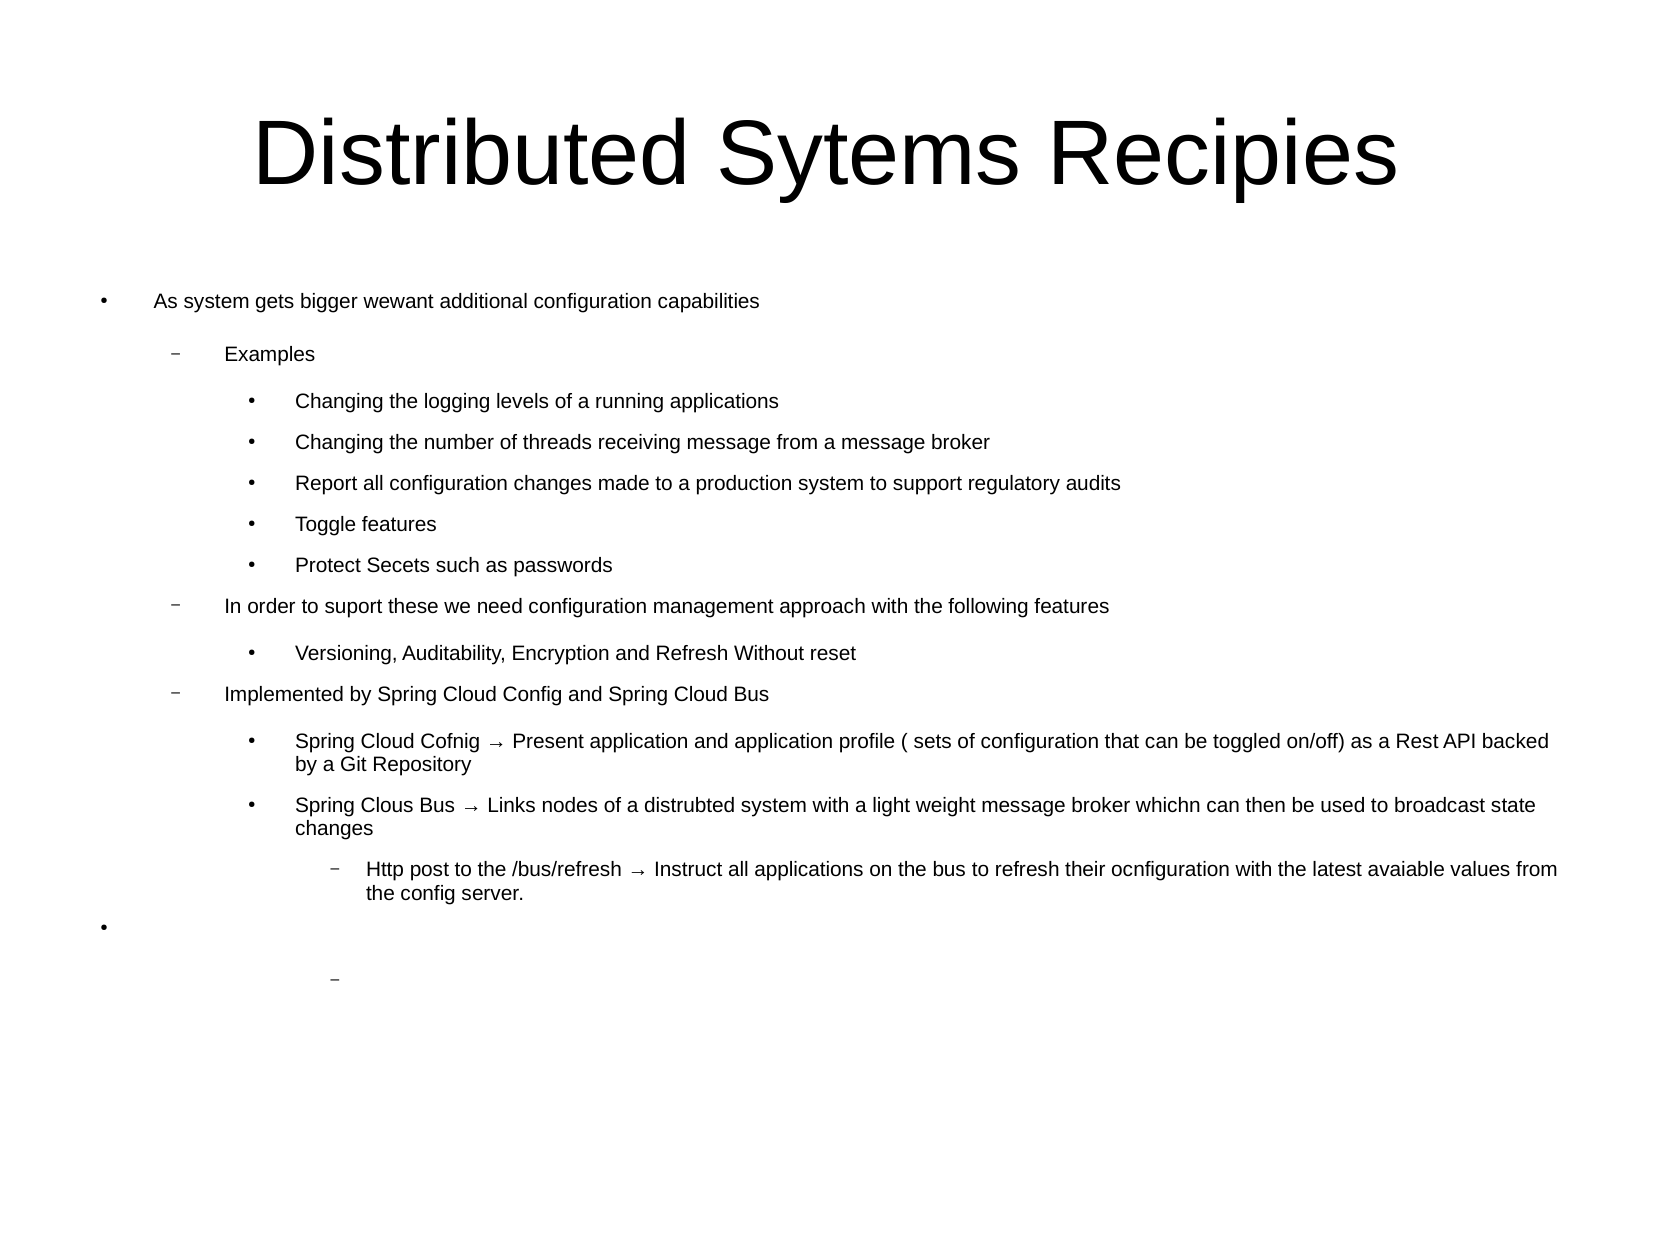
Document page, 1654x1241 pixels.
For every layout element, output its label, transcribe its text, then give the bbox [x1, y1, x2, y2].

title Distributed Sytems Recipies [82, 49, 1571, 257]
list As system gets bigger wewant additional configuration capabilities Examples Changing the logging levels of a running applications Changing the number of threads receiving message from a message broker Report all configuration changes made to a production system to support regulatory audits Toggle features Protect Secets such as passwords In order to suport these we need configuration management approach with the following features Versioning, Auditability, Encryption and Refresh Without reset Implemented by Spring Cloud Config and Spring Cloud Bus Spring Cloud Cofnig → Present application and application profile ( sets of configuration that can be toggled on/off) as a Rest API backed by a Git Repository Spring Clous Bus → Links nodes of a distrubted system with a light weight message broker whichn can then be used to broadcast state changes Http post to the /bus/refresh → Instruct all applications on the bus to refresh their ocnfiguration with the latest avaiable values from the config server. [82, 290, 1571, 1216]
